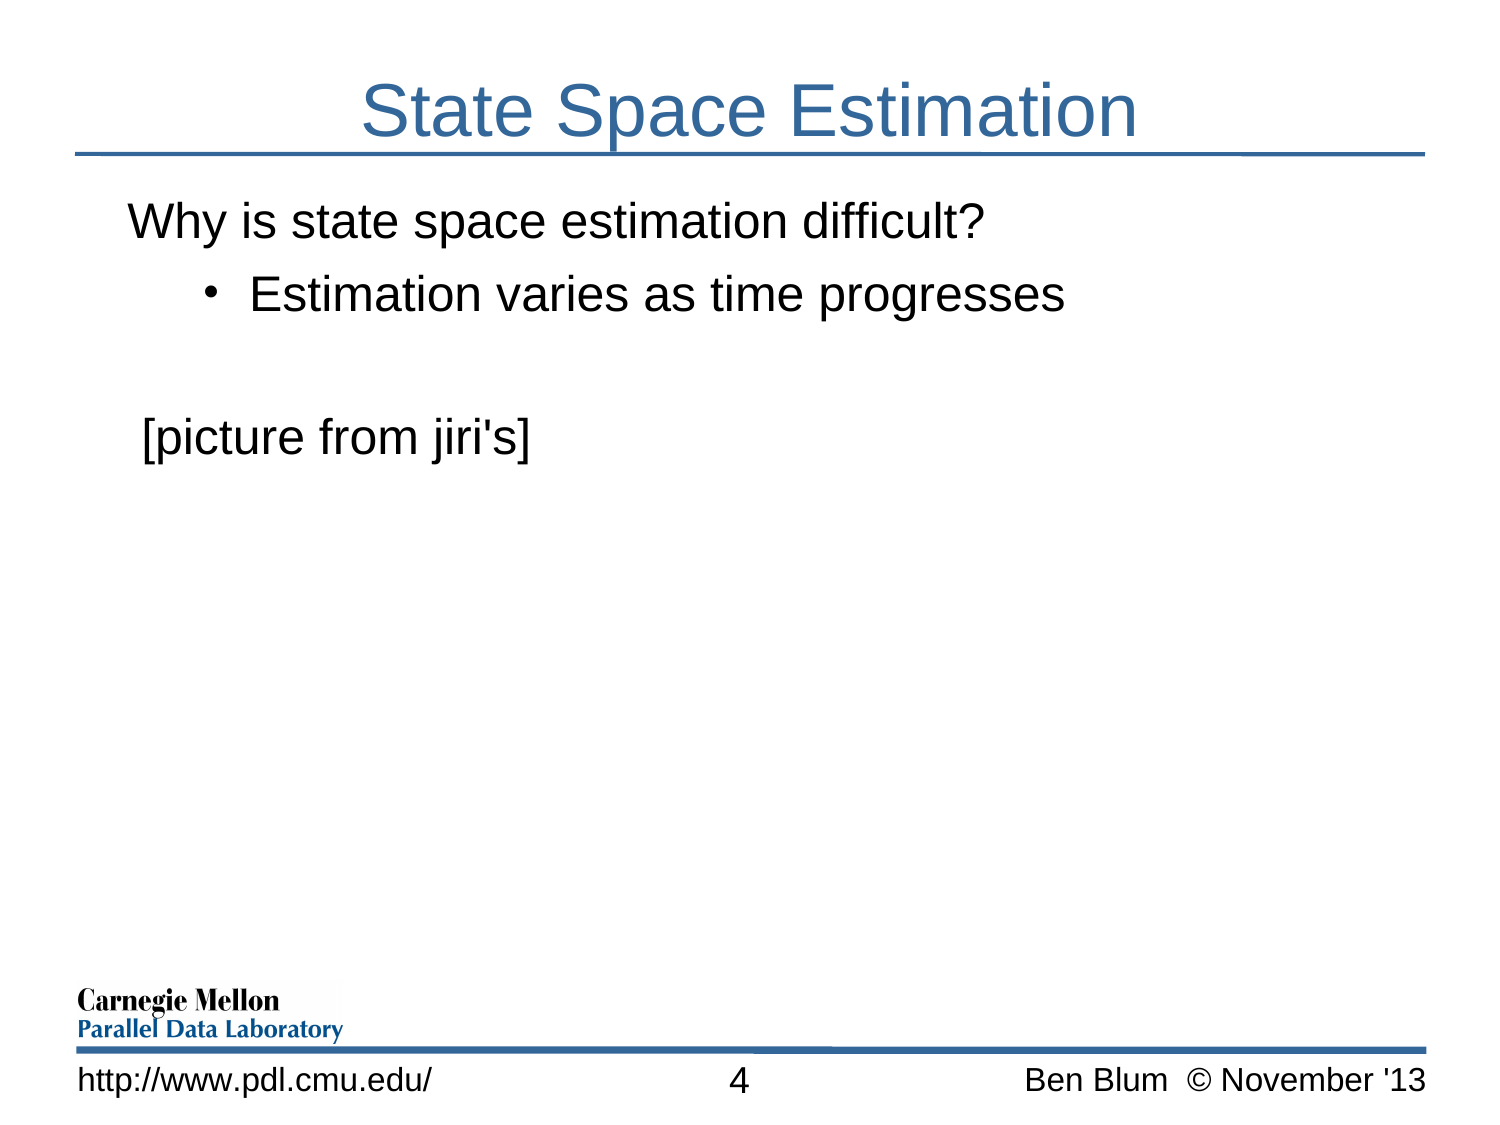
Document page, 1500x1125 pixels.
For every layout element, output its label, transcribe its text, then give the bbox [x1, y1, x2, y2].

picture [77, 979, 343, 1044]
title State Space Estimation [112, 49, 1388, 163]
list Why is state space estimation difficult? Estimation varies as time progresses [picture from jiri's] [112, 181, 1426, 938]
